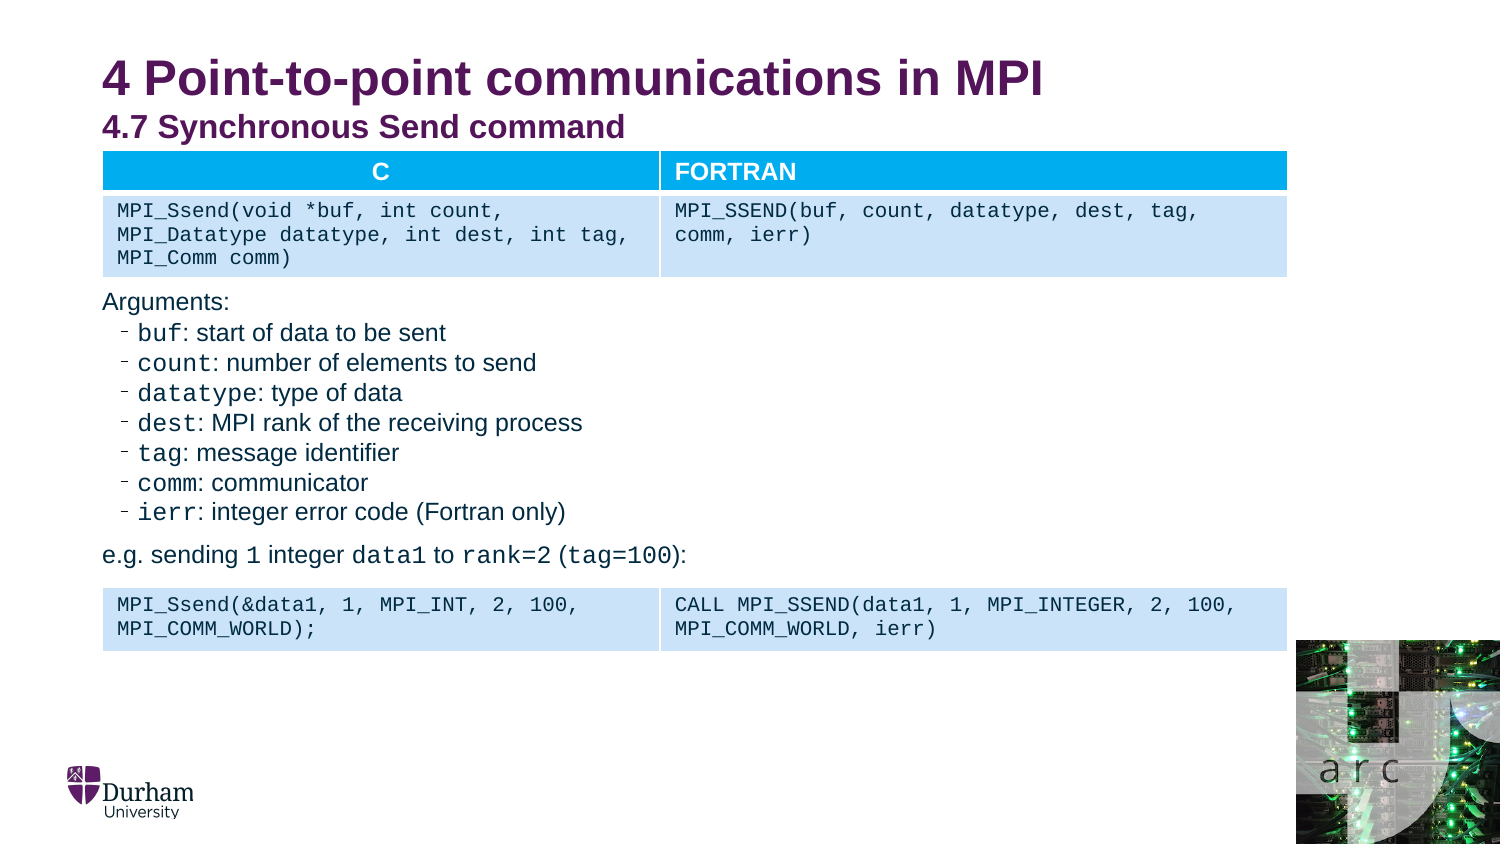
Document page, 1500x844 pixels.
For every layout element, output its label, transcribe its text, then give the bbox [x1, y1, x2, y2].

picture [67, 766, 193, 819]
table_cell MPI_SSEND(buf, count, datatype, dest, tag, comm, ierr) [661, 196, 1287, 277]
table_header MPI_Ssend(&data1, 1, MPI_INT, 2, 100, MPI_COMM_WORLD); [103, 588, 659, 651]
picture [1296, 640, 1500, 844]
table_header CALL MPI_SSEND(data1, 1, MPI_INTEGER, 2, 100, MPI_COMM_WORLD, ierr) [661, 588, 1287, 651]
table_header FORTRAN [661, 151, 1287, 190]
list Arguments: buf: start of data to be sent count: number of elements to send datatype: type of data dest: MPI rank of the receiving process tag: message identifier comm: communicator ierr: integer error code (Fortran only) e.g. sending 1 integer data1 to rank=2 (tag=100): [101, 289, 1258, 586]
title 4 Point-to-point communications in MPI 4.7 Synchronous Send command [101, 45, 1399, 154]
table_header C [103, 151, 659, 190]
table_cell MPI_Ssend(void *buf, int count, MPI_Datatype datatype, int dest, int tag, MPI_Comm comm) [103, 196, 659, 277]
